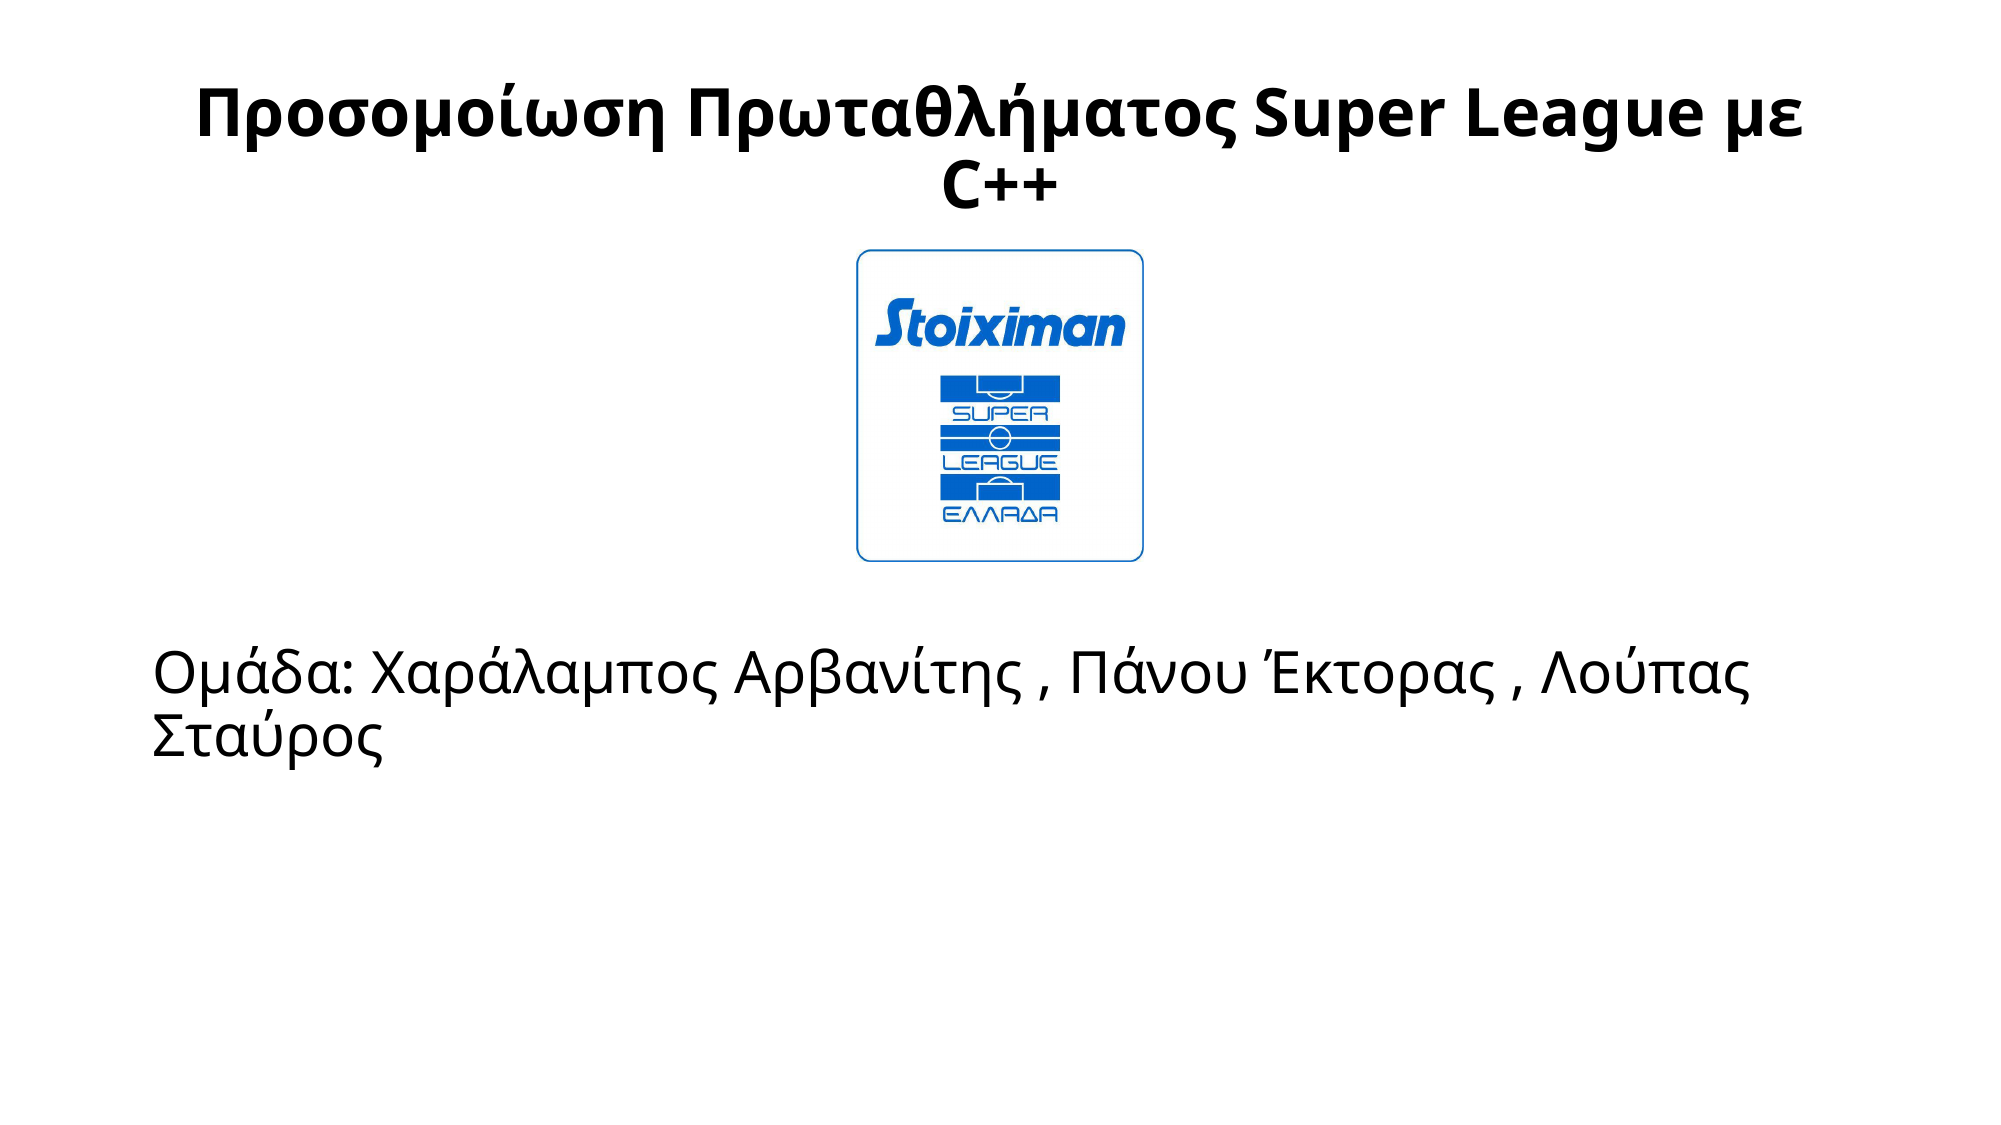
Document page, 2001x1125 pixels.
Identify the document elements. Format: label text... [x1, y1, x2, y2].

title Προσομοίωση Πρωταθλήματος Super League με C++ [137, 20, 1863, 210]
picture [856, 249, 1144, 563]
list Ομάδα: Χαράλαμπος Αρβανίτης , Πάνου Έκτορας , Λούπας Σταύρος [137, 210, 1863, 1014]
